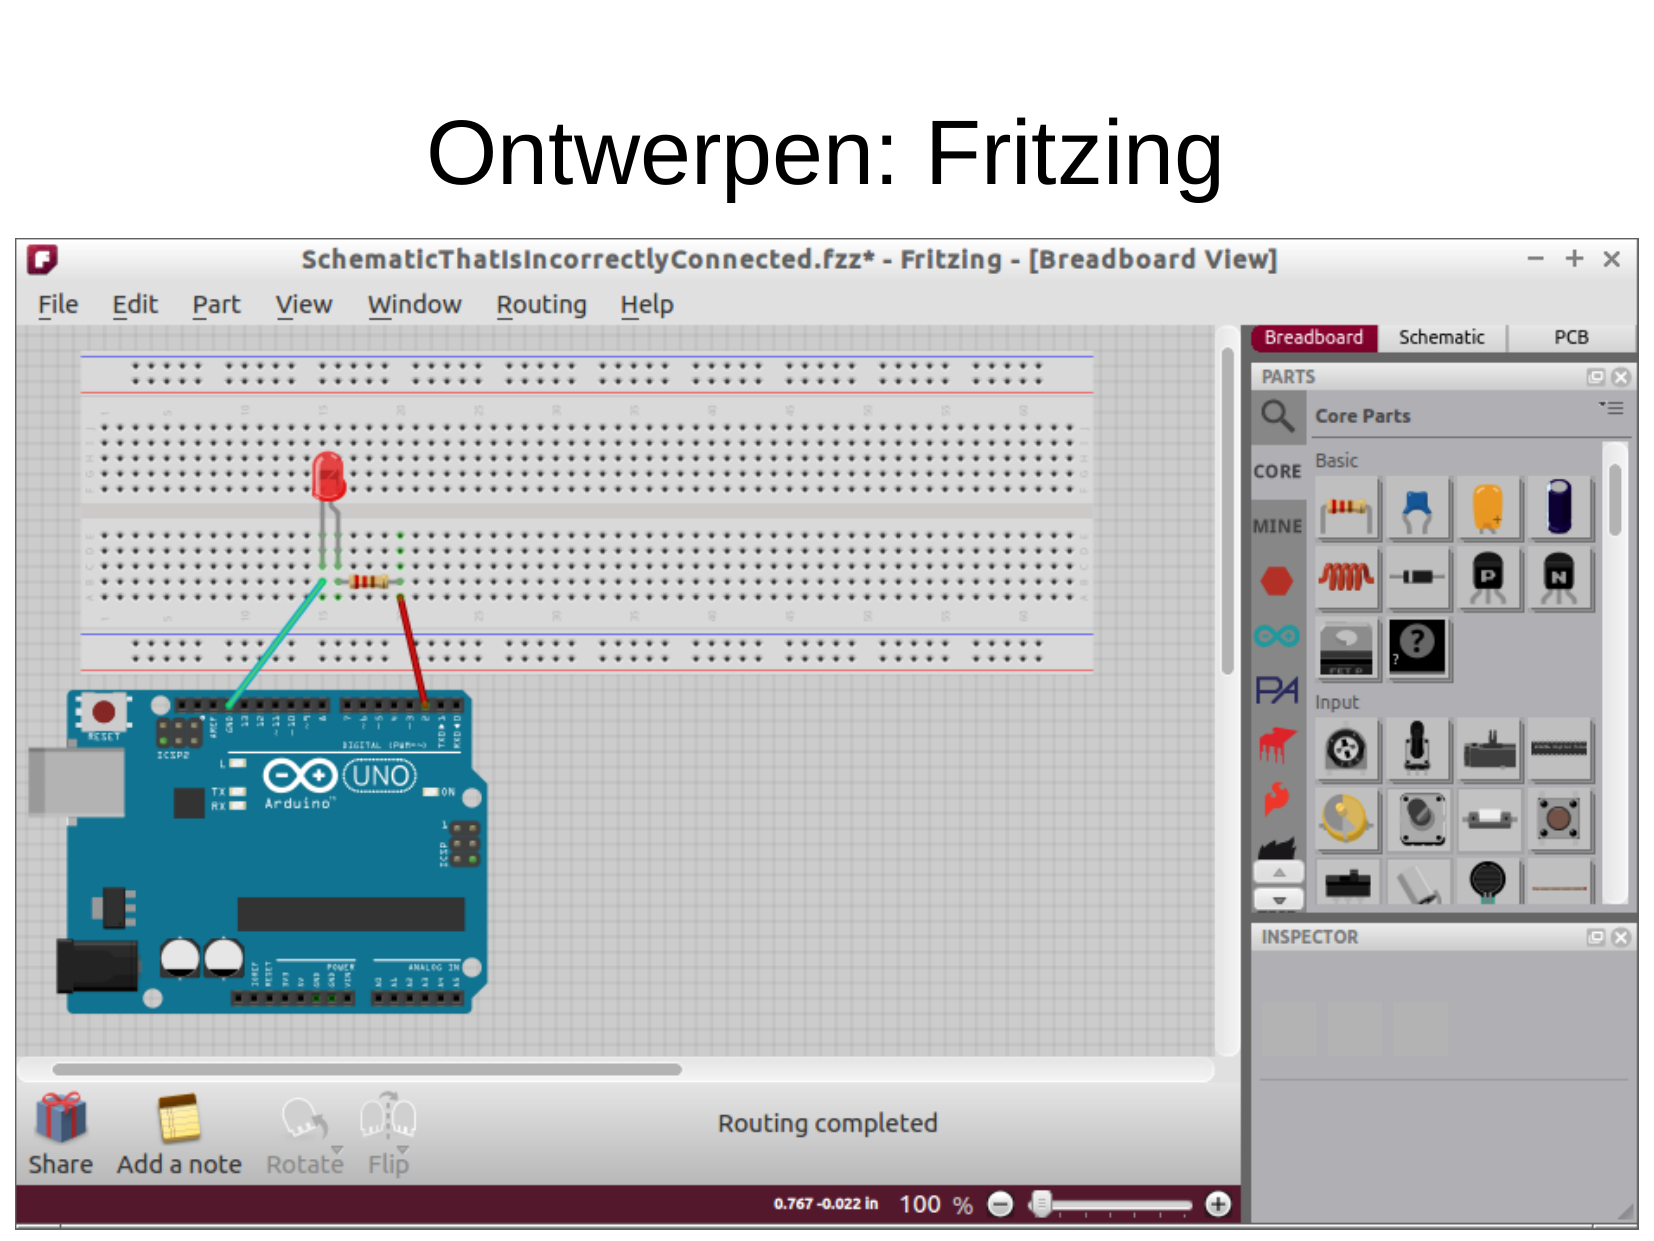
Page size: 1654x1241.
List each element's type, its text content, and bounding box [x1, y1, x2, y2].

title Ontwerpen: Fritzing [82, 49, 1571, 238]
picture [15, 238, 1639, 1231]
